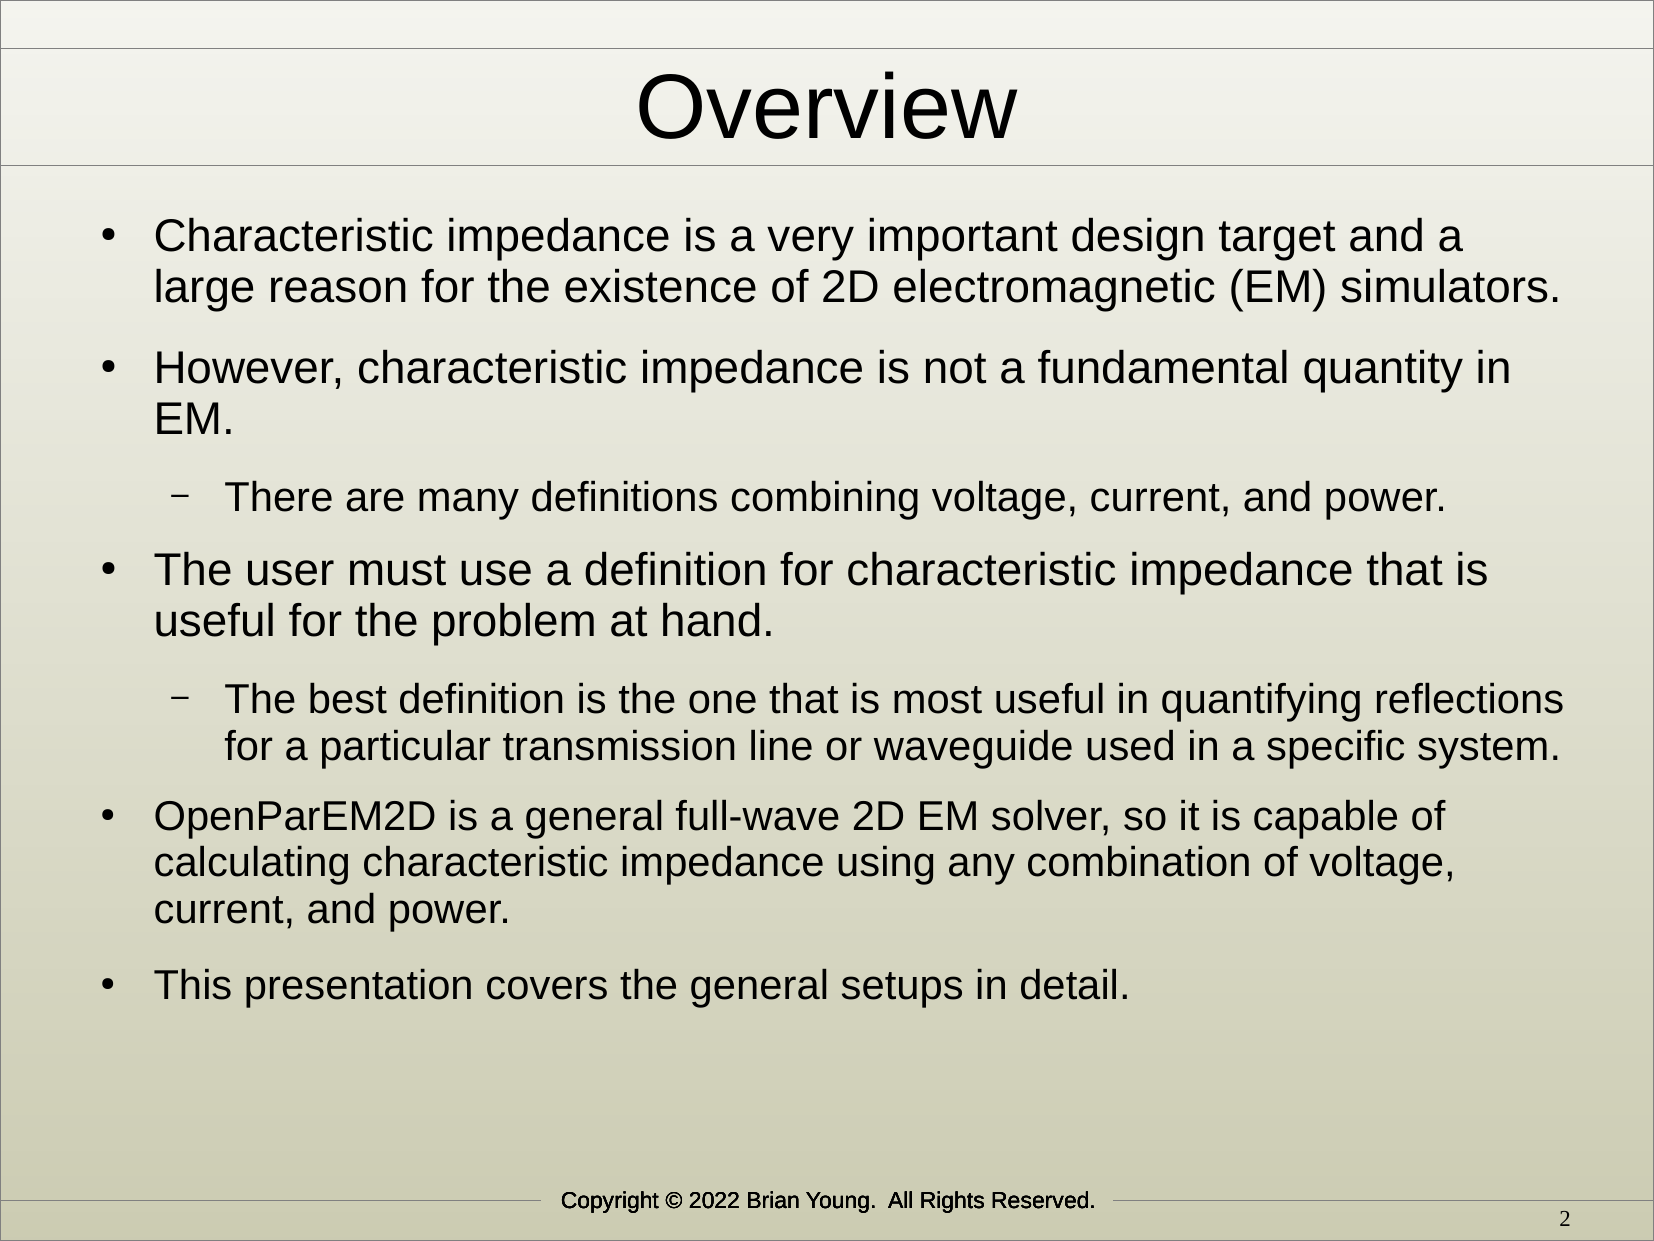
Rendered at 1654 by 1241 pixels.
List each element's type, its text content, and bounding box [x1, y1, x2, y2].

title Overview [82, 49, 1571, 166]
list Characteristic impedance is a very important design target and a large reason for the existence of 2D electromagnetic (EM) simulators. However, characteristic impedance is not a fundamental quantity in EM. There are many definitions combining voltage, current, and power. The user must use a definition for characteristic impedance that is useful for the problem at hand. The best definition is the one that is most useful in quantifying reflections for a particular transmission line or waveguide used in a specific system. OpenParEM2D is a general full-wave 2D EM solver, so it is capable of calculating characteristic impedance using any combination of voltage, current, and power. This presentation covers the general setups in detail. [82, 210, 1571, 1111]
